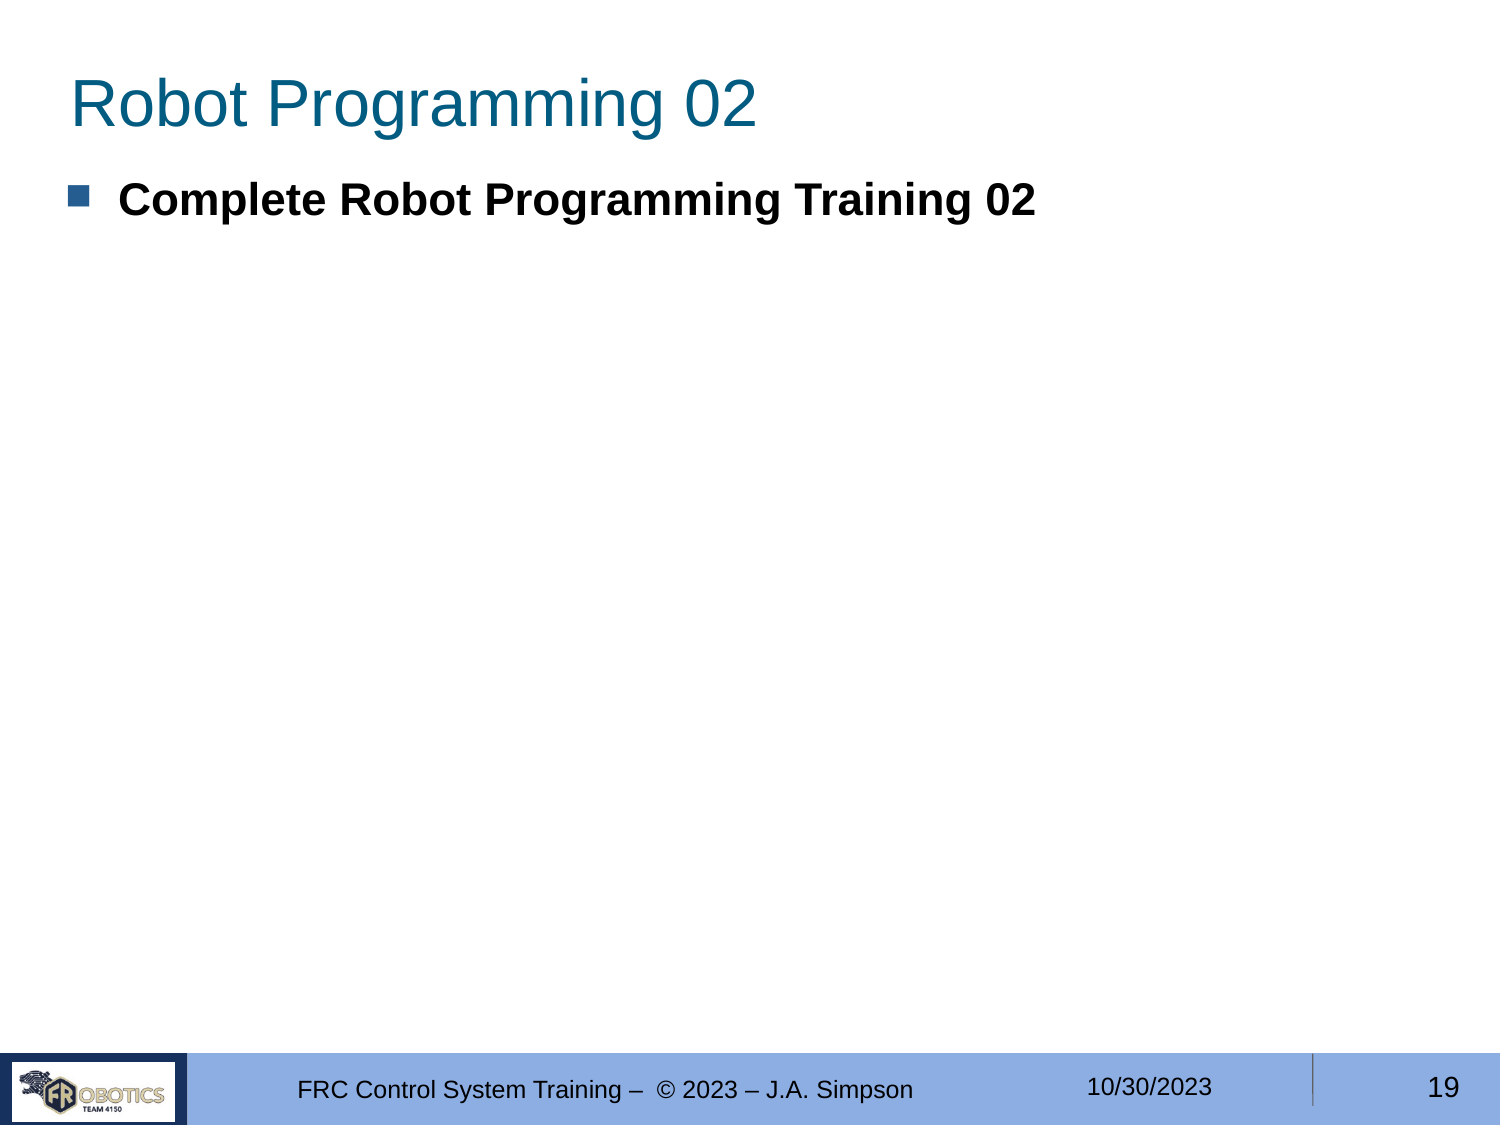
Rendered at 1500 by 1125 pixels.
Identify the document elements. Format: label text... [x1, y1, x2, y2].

picture [12, 1062, 175, 1122]
footer FRC Control System Training – © 2023 – J.A. Simpson [225, 1074, 988, 1103]
title Robot Programming 02 [55, 52, 1443, 148]
slide_number 10/30/2023 [1012, 1071, 1288, 1100]
list Complete Robot Programming Training 02 [55, 162, 1340, 251]
slide_number <number> [1337, 1072, 1475, 1100]
